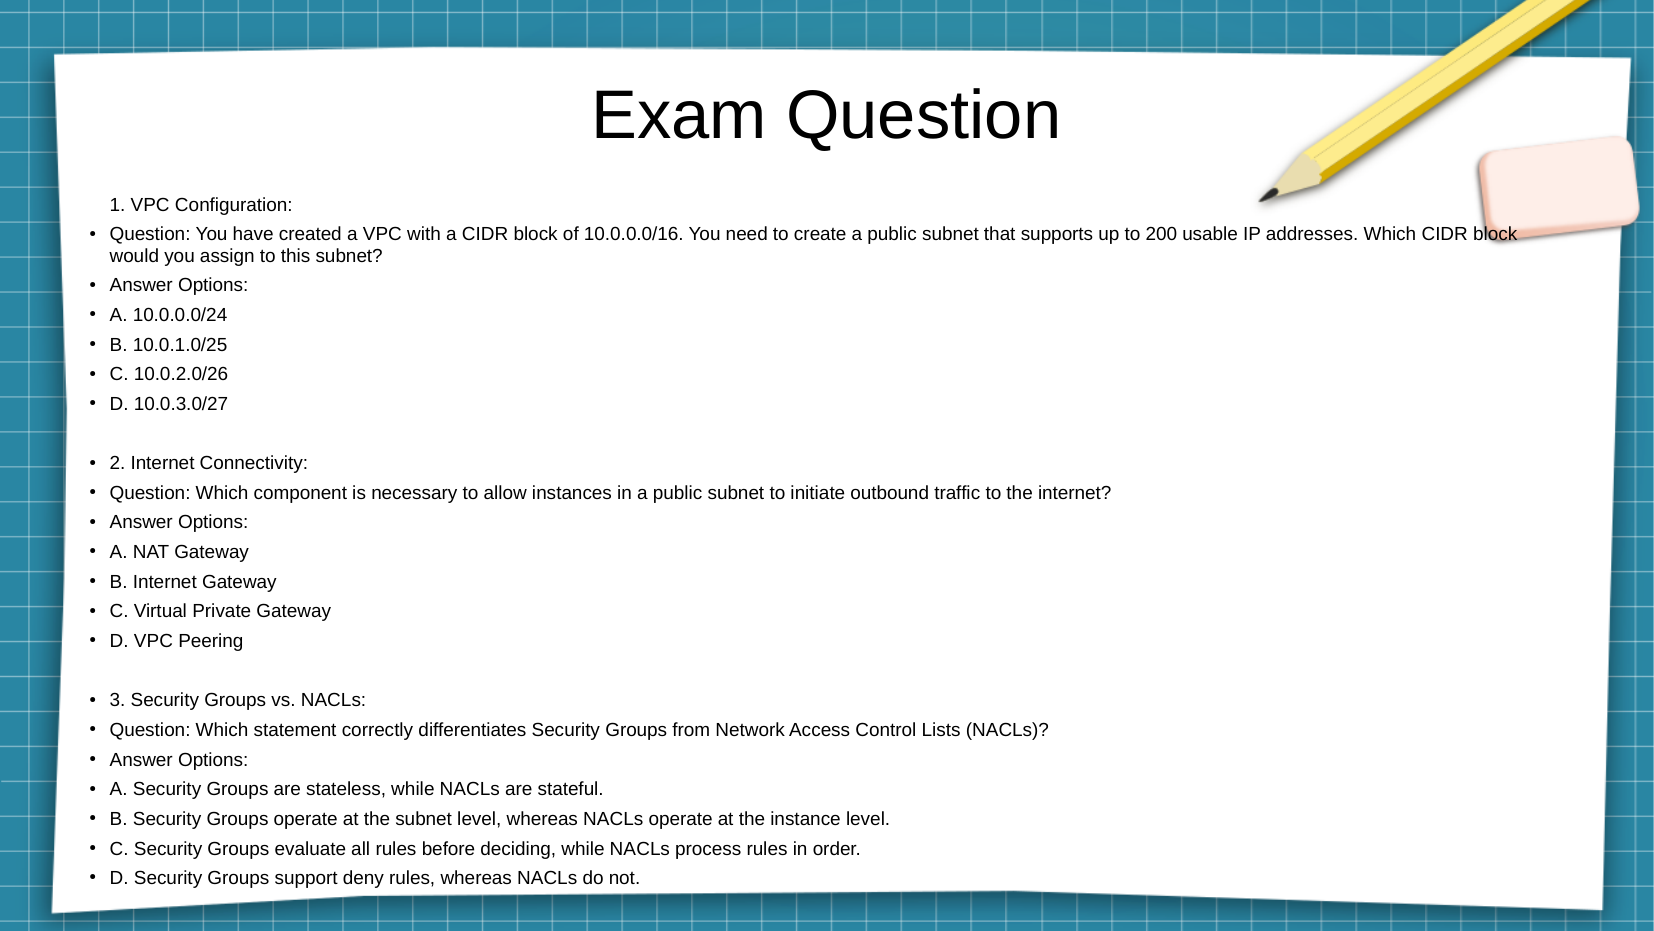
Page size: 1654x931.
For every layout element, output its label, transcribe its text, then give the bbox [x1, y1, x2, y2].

picture [0, 0, 1654, 931]
list 1. VPC Configuration: Question: You have created a VPC with a CIDR block of 10.0.0.0/16. You need to create a public subnet that supports up to 200 usable IP addresses. Which CIDR block would you assign to this subnet? Answer Options: A. 10.0.0.0/24 B. 10.0.1.0/25 C. 10.0.2.0/26 D. 10.0.3.0/27 2. Internet Connectivity: Question: Which component is necessary to allow instances in a public subnet to initiate outbound traffic to the internet? Answer Options: A. NAT Gateway B. Internet Gateway C. Virtual Private Gateway D. VPC Peering 3. Security Groups vs. NACLs: Question: Which statement correctly differentiates Security Groups from Network Access Control Lists (NACLs)? Answer Options: A. Security Groups are stateless, while NACLs are stateful. B. Security Groups operate at the subnet level, whereas NACLs operate at the instance level. C. Security Groups evaluate all rules before deciding, while NACLs process rules in order. D. Security Groups support deny rules, whereas NACLs do not. [82, 193, 1571, 901]
title Exam Question [82, 37, 1571, 193]
